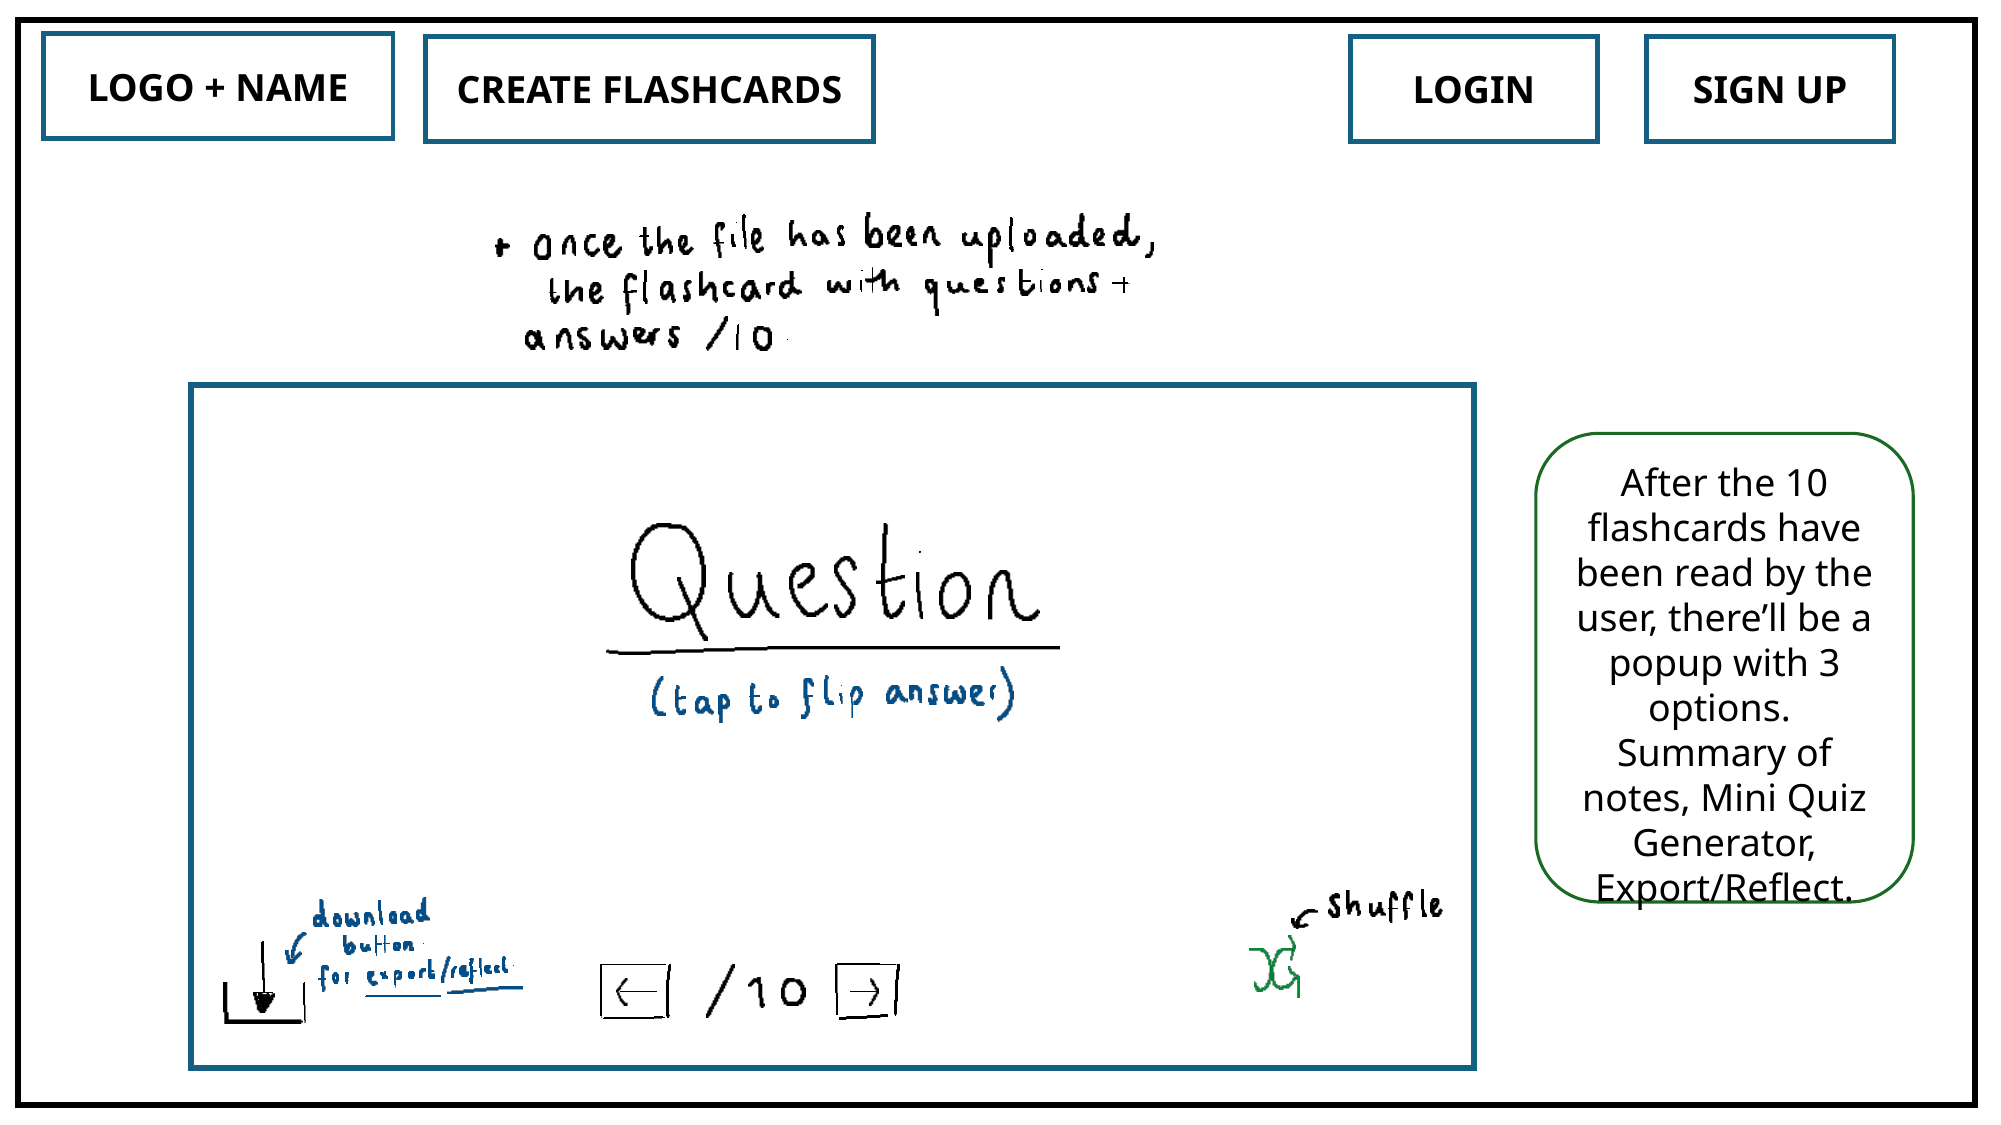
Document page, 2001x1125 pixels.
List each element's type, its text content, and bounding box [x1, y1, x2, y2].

picture [484, 965, 492, 974]
picture [970, 685, 985, 706]
picture [928, 684, 939, 705]
picture [925, 279, 939, 316]
picture [835, 963, 900, 1016]
picture [706, 316, 728, 351]
picture [360, 943, 371, 952]
text_box CREATE FLASHCARDS [426, 37, 874, 141]
picture [865, 267, 900, 293]
picture [699, 271, 718, 303]
picture [988, 227, 1001, 268]
picture [1403, 891, 1413, 921]
picture [1346, 890, 1361, 916]
picture [643, 270, 648, 304]
picture [494, 965, 500, 973]
text_box After the 10 flashcards have been read by the user, there’ll be a popup with 3 options. Summary of notes, Mini Quiz Generator, Export/Reflect. [1535, 433, 1914, 902]
picture [383, 935, 390, 953]
picture [562, 235, 576, 256]
picture [332, 972, 339, 984]
picture [947, 281, 970, 294]
picture [769, 695, 779, 708]
picture [923, 226, 941, 246]
picture [1145, 242, 1154, 258]
picture [865, 212, 883, 248]
picture [695, 696, 714, 715]
picture [997, 277, 1005, 293]
picture [603, 1016, 665, 1020]
picture [1328, 893, 1340, 918]
picture [751, 228, 764, 253]
picture [749, 683, 762, 714]
picture [1112, 277, 1130, 293]
picture [1068, 278, 1085, 292]
picture [313, 899, 329, 927]
picture [577, 327, 591, 351]
picture [603, 234, 622, 258]
picture [616, 978, 657, 1006]
picture [741, 281, 761, 302]
picture [652, 676, 666, 716]
picture [367, 971, 378, 986]
picture [781, 978, 806, 1006]
picture [623, 273, 637, 315]
picture [408, 971, 415, 979]
picture [380, 971, 388, 979]
picture [909, 685, 922, 703]
picture [447, 986, 523, 995]
picture [731, 234, 736, 247]
picture [416, 897, 430, 922]
picture [706, 964, 735, 1018]
picture [827, 281, 851, 293]
picture [887, 225, 902, 247]
picture [525, 330, 545, 350]
picture [1369, 902, 1386, 917]
picture [639, 227, 653, 256]
picture [713, 222, 725, 258]
picture [839, 1014, 888, 1020]
picture [728, 572, 781, 618]
picture [824, 675, 834, 705]
picture [419, 969, 426, 978]
picture [742, 214, 747, 249]
picture [779, 271, 802, 300]
picture [850, 978, 879, 1006]
picture [678, 235, 694, 255]
picture [556, 328, 574, 350]
picture [394, 970, 402, 988]
picture [502, 956, 508, 973]
picture [675, 685, 686, 715]
picture [789, 563, 828, 617]
picture [1421, 889, 1427, 917]
picture [801, 678, 814, 719]
picture [916, 572, 923, 619]
picture [1388, 891, 1398, 923]
picture [345, 972, 349, 984]
picture [1430, 898, 1443, 917]
picture [834, 556, 857, 618]
picture [988, 570, 1040, 622]
text_box LOGO + NAME [43, 34, 393, 139]
picture [601, 328, 628, 350]
picture [400, 911, 414, 924]
picture [876, 523, 905, 619]
picture [1249, 935, 1300, 998]
picture [378, 901, 383, 925]
picture [657, 226, 673, 254]
picture [668, 327, 680, 348]
picture [633, 327, 660, 346]
picture [723, 281, 735, 297]
picture [1087, 272, 1100, 293]
picture [549, 278, 560, 304]
picture [403, 941, 414, 951]
picture [850, 686, 863, 721]
picture [1113, 213, 1140, 246]
picture [428, 959, 435, 979]
picture [718, 694, 730, 723]
picture [393, 942, 401, 951]
picture [631, 523, 708, 641]
picture [565, 280, 583, 303]
picture [600, 964, 671, 1018]
picture [375, 935, 382, 956]
picture [1019, 269, 1035, 296]
picture [606, 646, 1060, 655]
picture [748, 977, 765, 1008]
picture [285, 932, 307, 964]
picture [990, 685, 996, 700]
picture [345, 912, 360, 927]
picture [534, 234, 551, 260]
picture [660, 281, 676, 303]
picture [364, 912, 375, 926]
text_box [18, 20, 1975, 1105]
picture [459, 958, 477, 984]
picture [389, 911, 397, 924]
text_box LOGIN [1350, 37, 1598, 141]
picture [584, 234, 600, 257]
picture [318, 965, 329, 992]
text_box SIGN UP [1647, 37, 1894, 141]
picture [944, 685, 966, 704]
picture [766, 282, 775, 295]
picture [1069, 213, 1090, 247]
picture [1050, 279, 1061, 293]
picture [223, 941, 306, 1024]
picture [1093, 228, 1105, 247]
picture [1046, 232, 1067, 247]
picture [962, 232, 983, 246]
picture [906, 226, 917, 246]
picture [974, 278, 988, 293]
picture [495, 238, 510, 257]
picture [1009, 217, 1014, 252]
picture [939, 572, 971, 619]
picture [837, 225, 845, 246]
picture [997, 666, 1014, 722]
picture [683, 281, 692, 302]
picture [1024, 229, 1036, 246]
picture [839, 693, 843, 704]
picture [886, 685, 908, 704]
picture [789, 220, 807, 246]
picture [333, 913, 342, 928]
picture [589, 282, 604, 304]
picture [812, 230, 830, 246]
picture [343, 935, 356, 955]
picture [441, 956, 457, 983]
picture [753, 326, 772, 351]
picture [1291, 909, 1318, 929]
